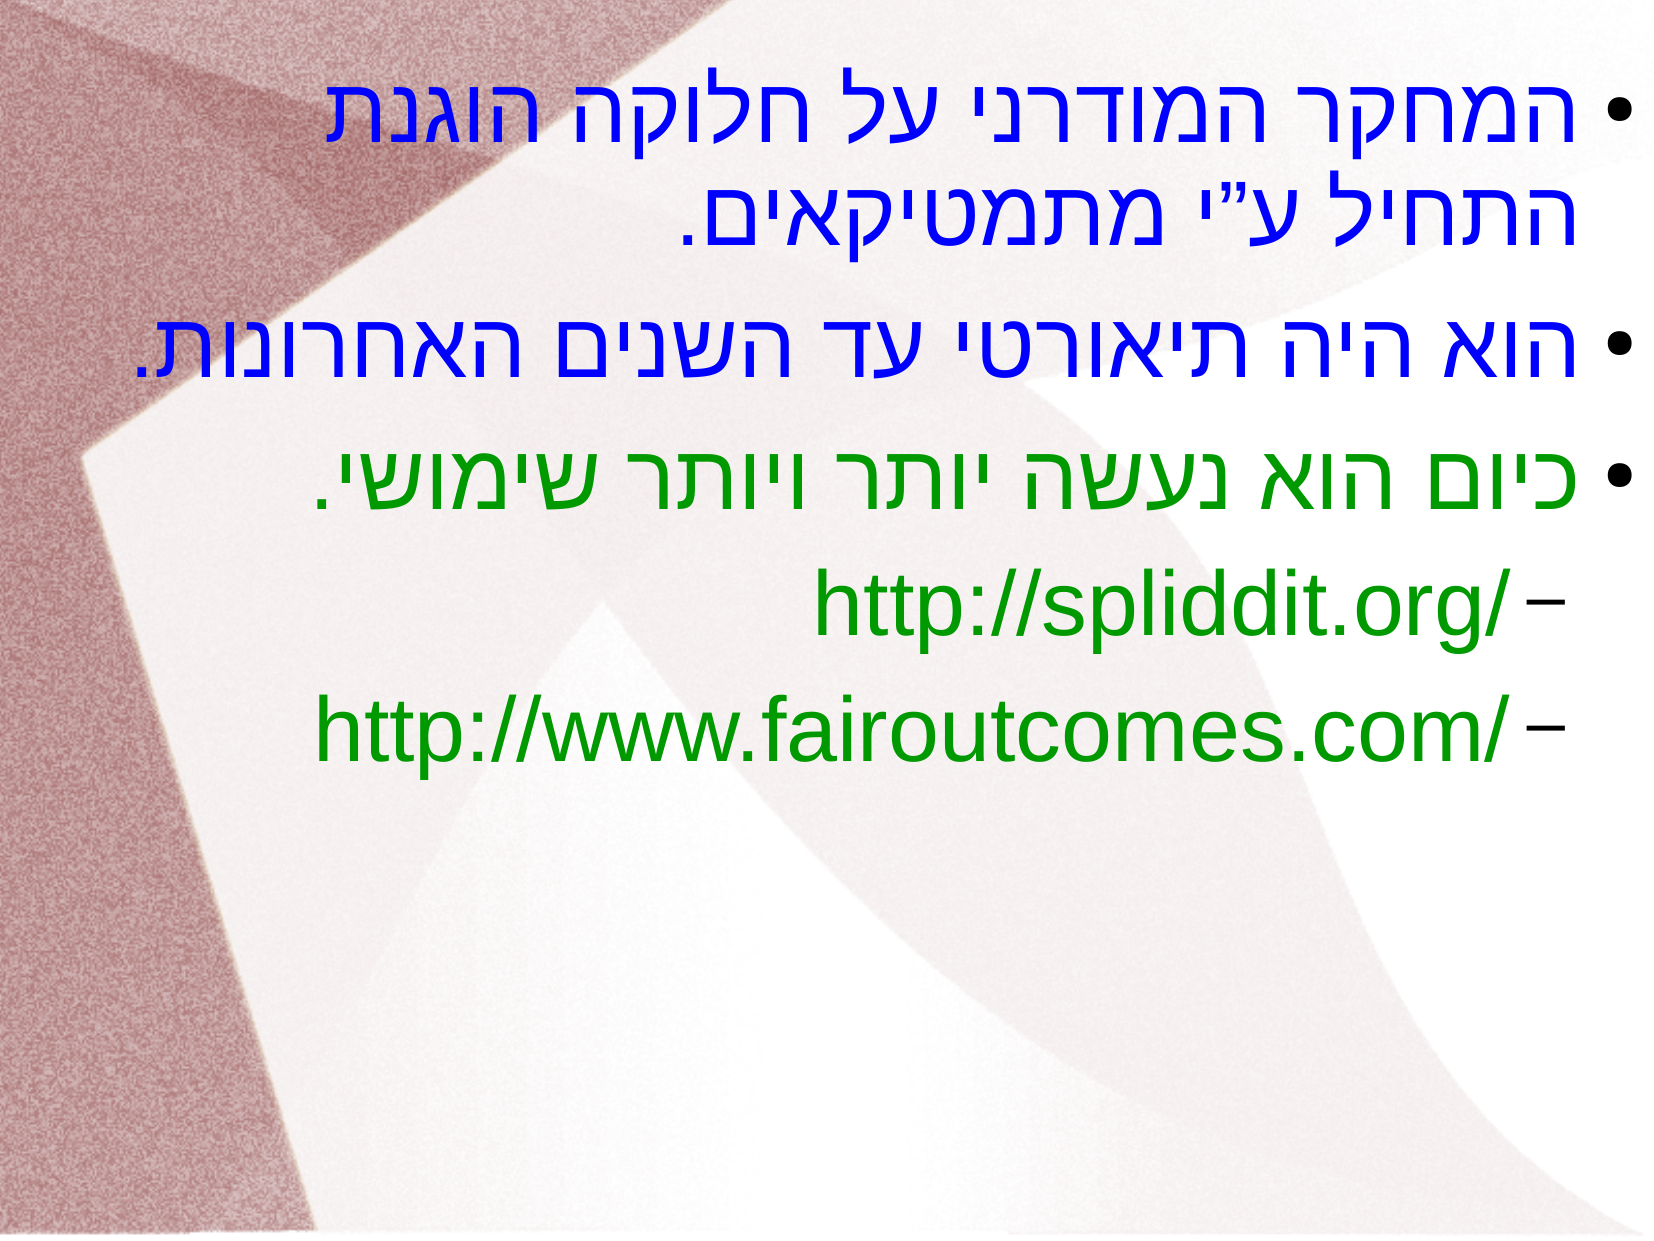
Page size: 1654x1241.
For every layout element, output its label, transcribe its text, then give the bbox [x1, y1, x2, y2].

picture [0, 0, 1654, 1241]
list המחקר המודרני על חלוקה הוגנת התחיל ע”י מתמטיקאים. הוא היה תיאורטי עד השנים האחרונות. כיום הוא נעשה יותר ויותר שימושי. http://spliddit.org/ http://www.fairoutcomes.com/ [15, 60, 1654, 1241]
